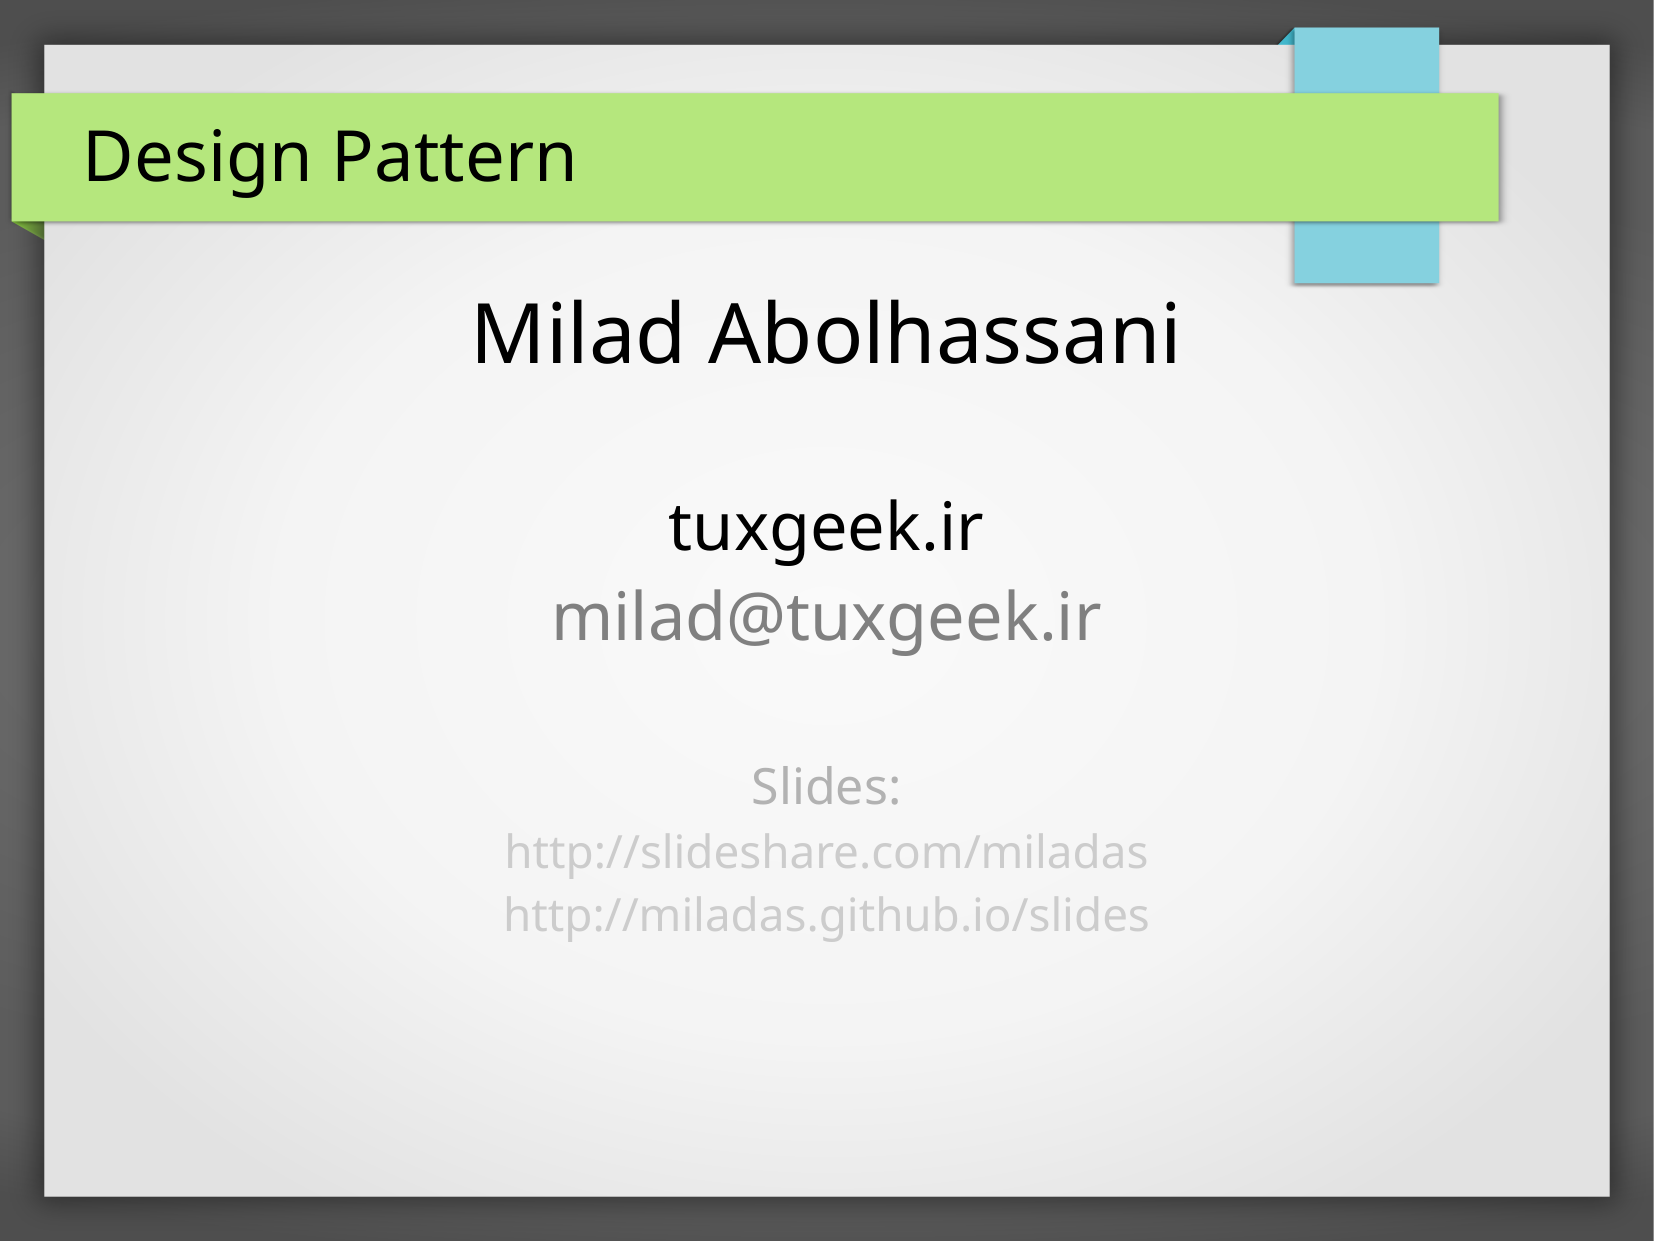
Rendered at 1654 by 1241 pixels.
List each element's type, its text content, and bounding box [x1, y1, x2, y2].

title Design Pattern [82, 94, 1264, 213]
picture [0, 0, 1654, 1241]
subtitle Milad Abolhassani tuxgeek.ir milad@tuxgeek.ir Slides: http://slideshare.com/miladas http://miladas.github.io/slides [82, 295, 1571, 1015]
